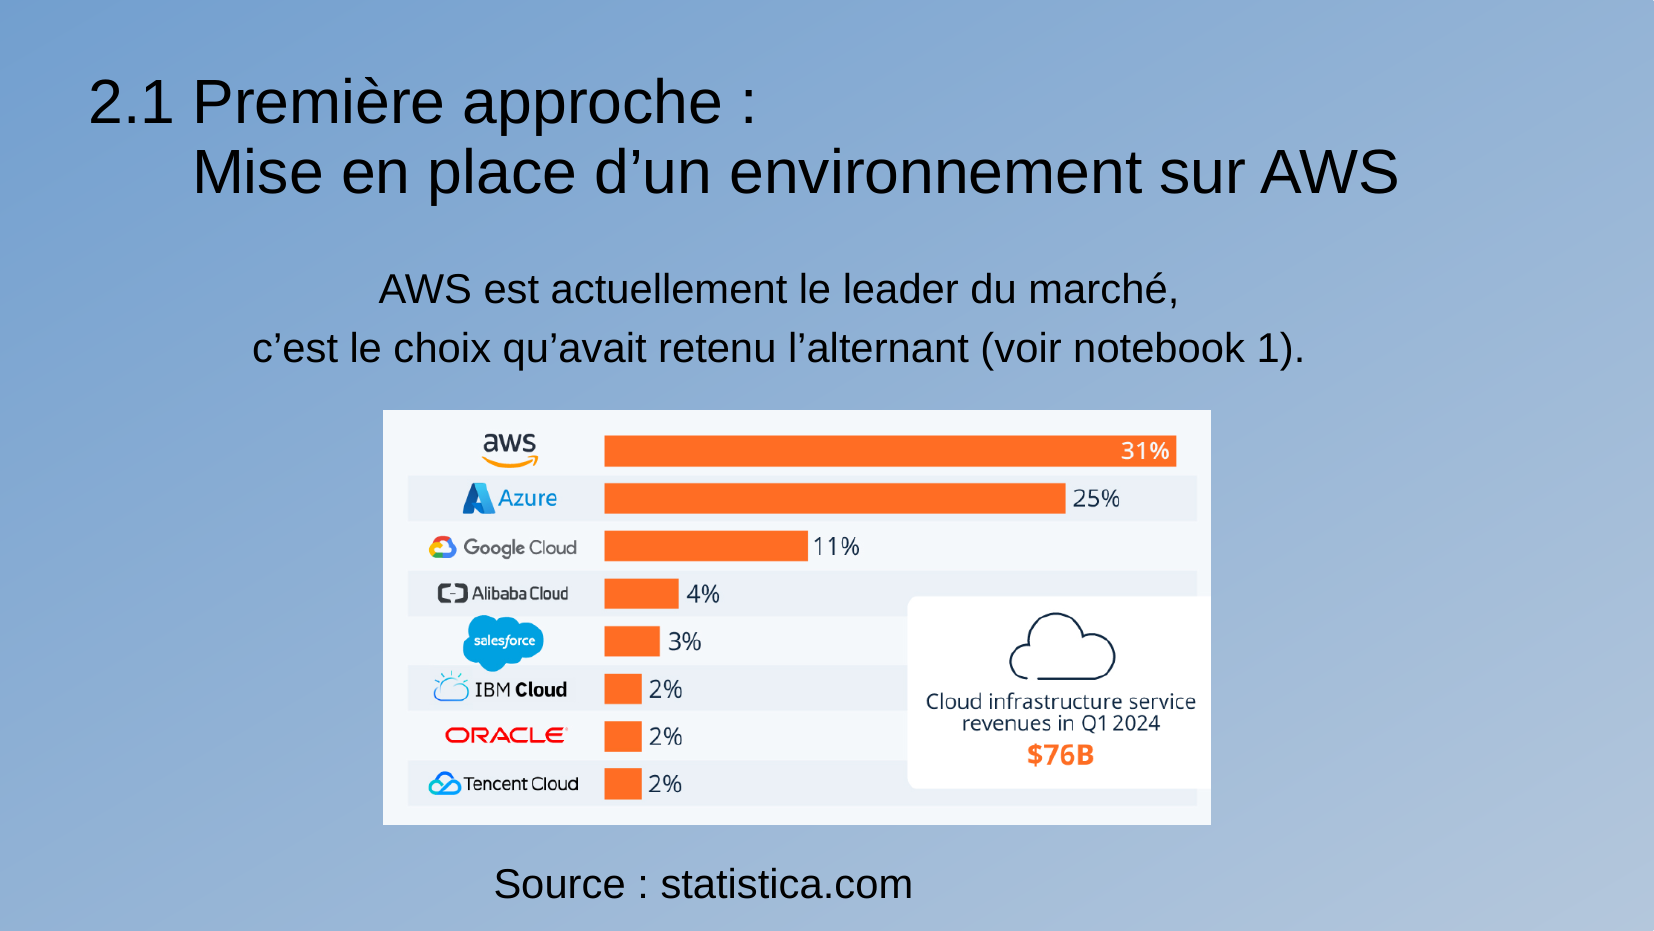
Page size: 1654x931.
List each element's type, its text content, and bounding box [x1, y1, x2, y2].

title 2.1 Première approche : Mise en place d’un environnement sur AWS [88, 59, 1577, 215]
picture [383, 410, 1211, 825]
list AWS est actuellement le leader du marché, c’est le choix qu’avait retenu l’alternant (voir notebook 1). Source : statistica.com [79, 265, 1568, 907]
